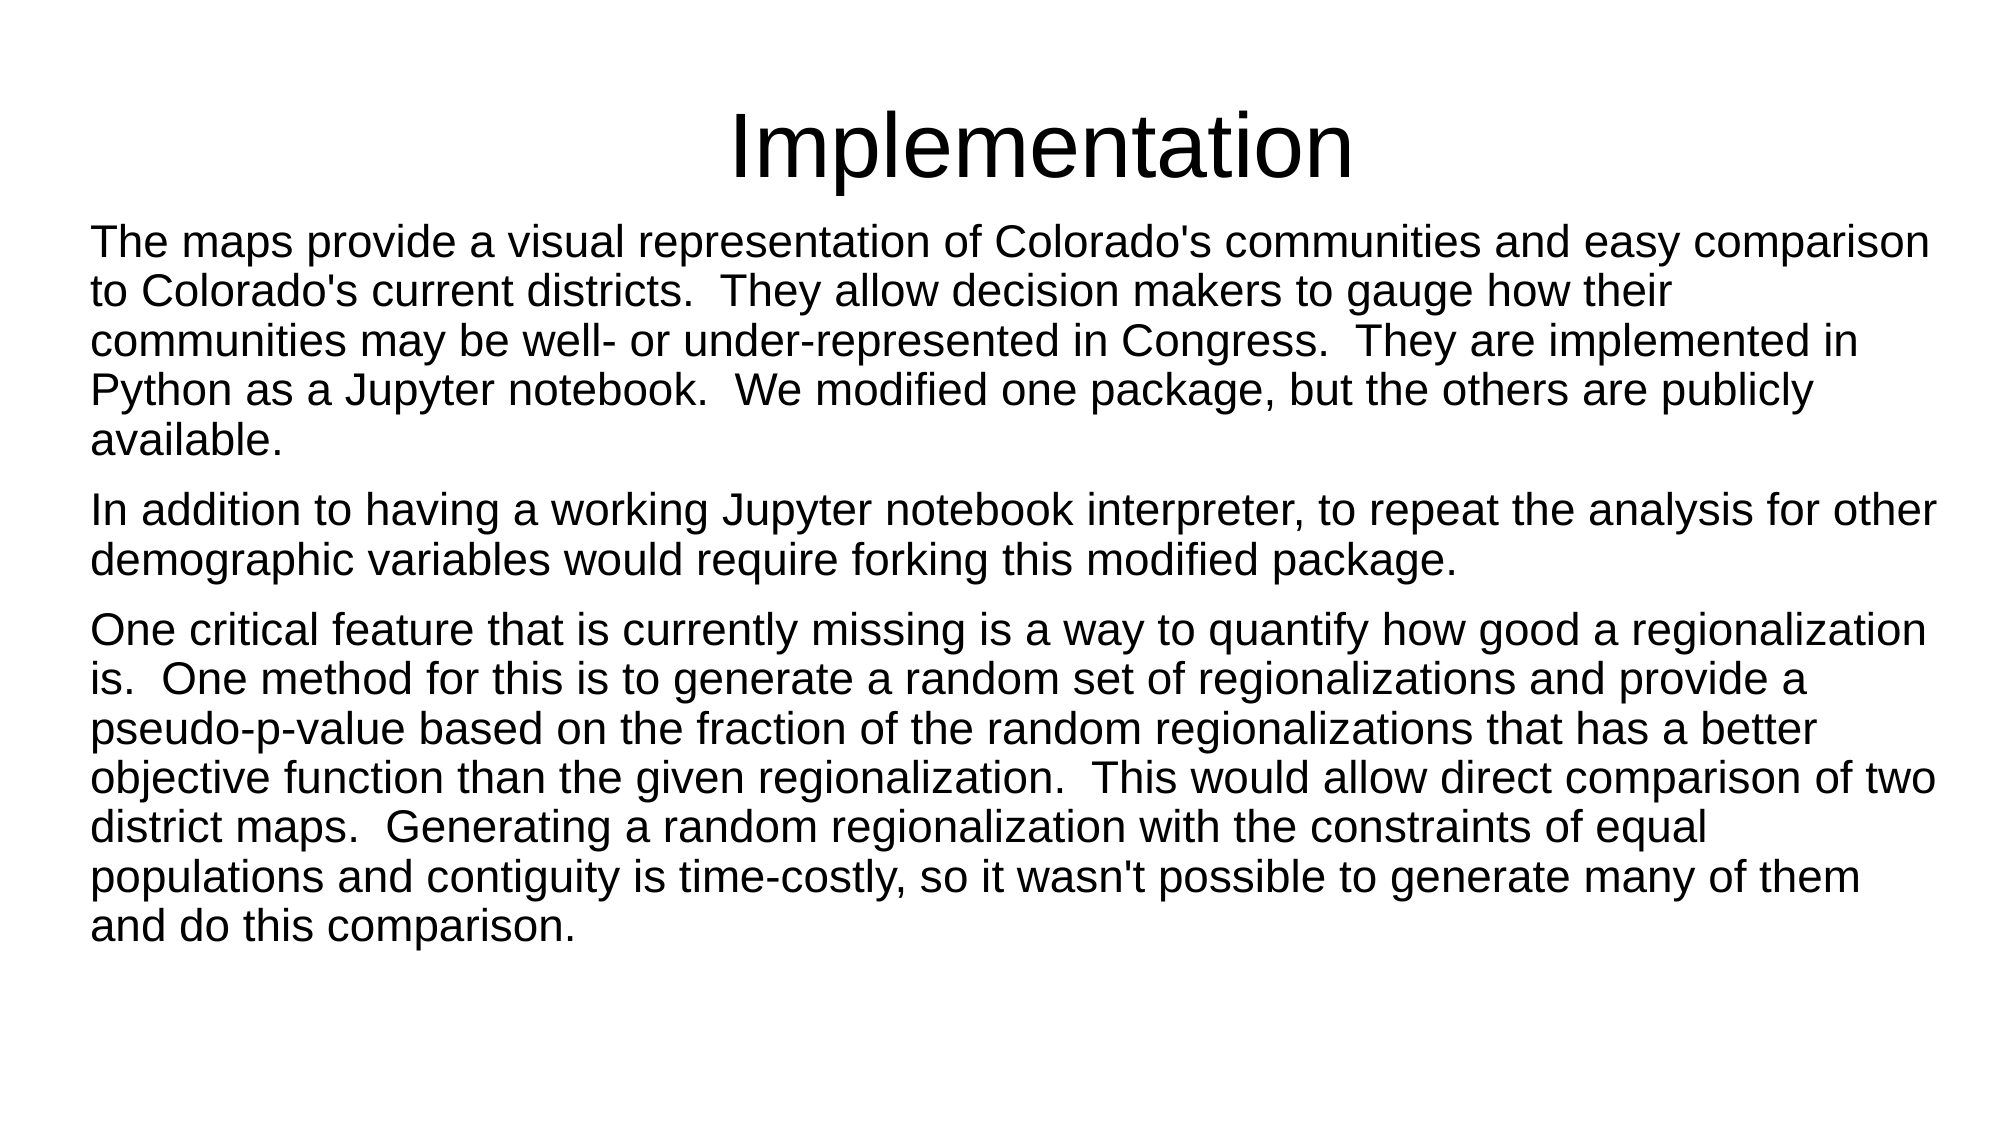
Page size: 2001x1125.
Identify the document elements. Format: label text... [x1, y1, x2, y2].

list The maps provide a visual representation of Colorado's communities and easy comparison to Colorado's current districts. They allow decision makers to gauge how their communities may be well- or under-represented in Congress. They are implemented in Python as a Jupyter notebook. We modified one package, but the others are publicly available. In addition to having a working Jupyter notebook interpreter, to repeat the analysis for other demographic variables would require forking this modified package. One critical feature that is currently missing is a way to quantify how good a regionalization is. One method for this is to generate a random set of regionalizations and provide a pseudo-p-value based on the fraction of the random regionalizations that has a better objective function than the given regionalization. This would allow direct comparison of two district maps. Generating a random regionalization with the constraints of equal populations and contiguity is time-costly, so it wasn't possible to generate many of them and do this comparison. [75, 210, 1955, 811]
title Implementation [180, 55, 1906, 210]
